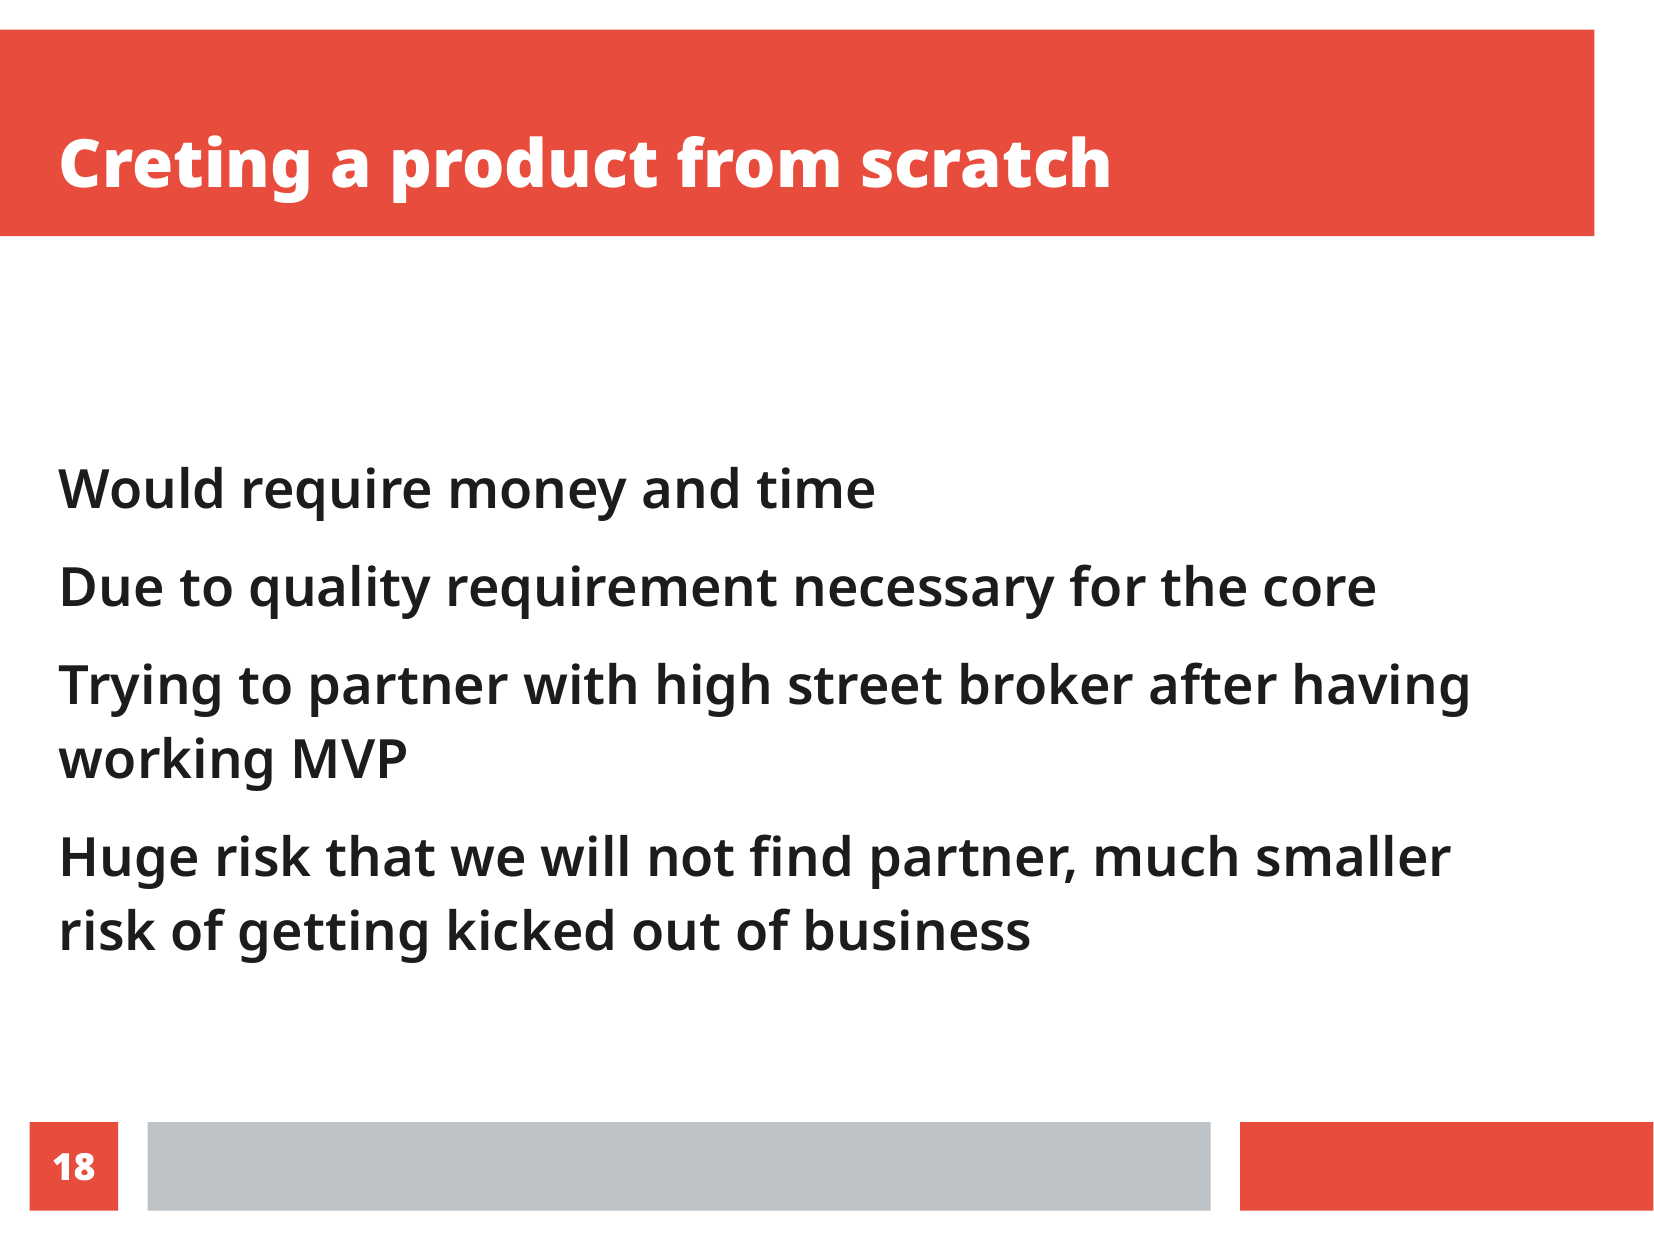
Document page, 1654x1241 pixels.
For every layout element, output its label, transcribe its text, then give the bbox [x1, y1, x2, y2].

list Would require money and time Due to quality requirement necessary for the core Trying to partner with high street broker after having working MVP Huge risk that we will not find partner, much smaller risk of getting kicked out of business [59, 324, 1565, 1093]
title Creting a product from scratch [59, 59, 1595, 207]
